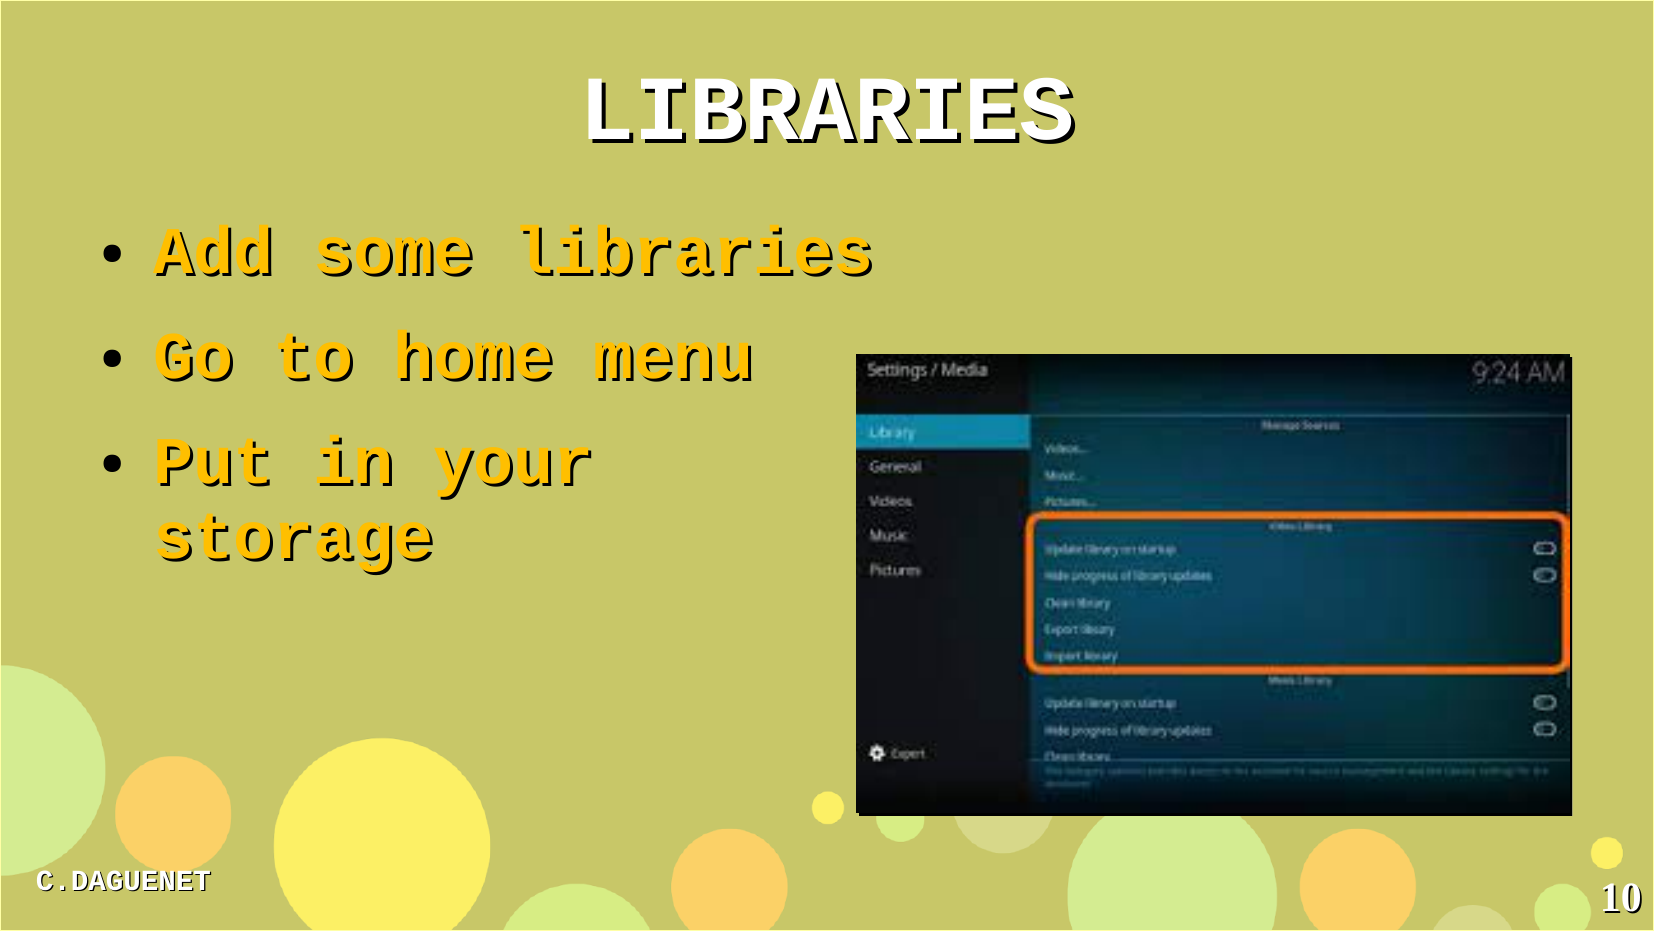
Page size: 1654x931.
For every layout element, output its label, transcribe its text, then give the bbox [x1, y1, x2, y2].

title LIBRARIES [82, 37, 1571, 193]
list Add some libraries Go to home menu Put in your storage [82, 217, 886, 591]
picture [856, 354, 1570, 813]
